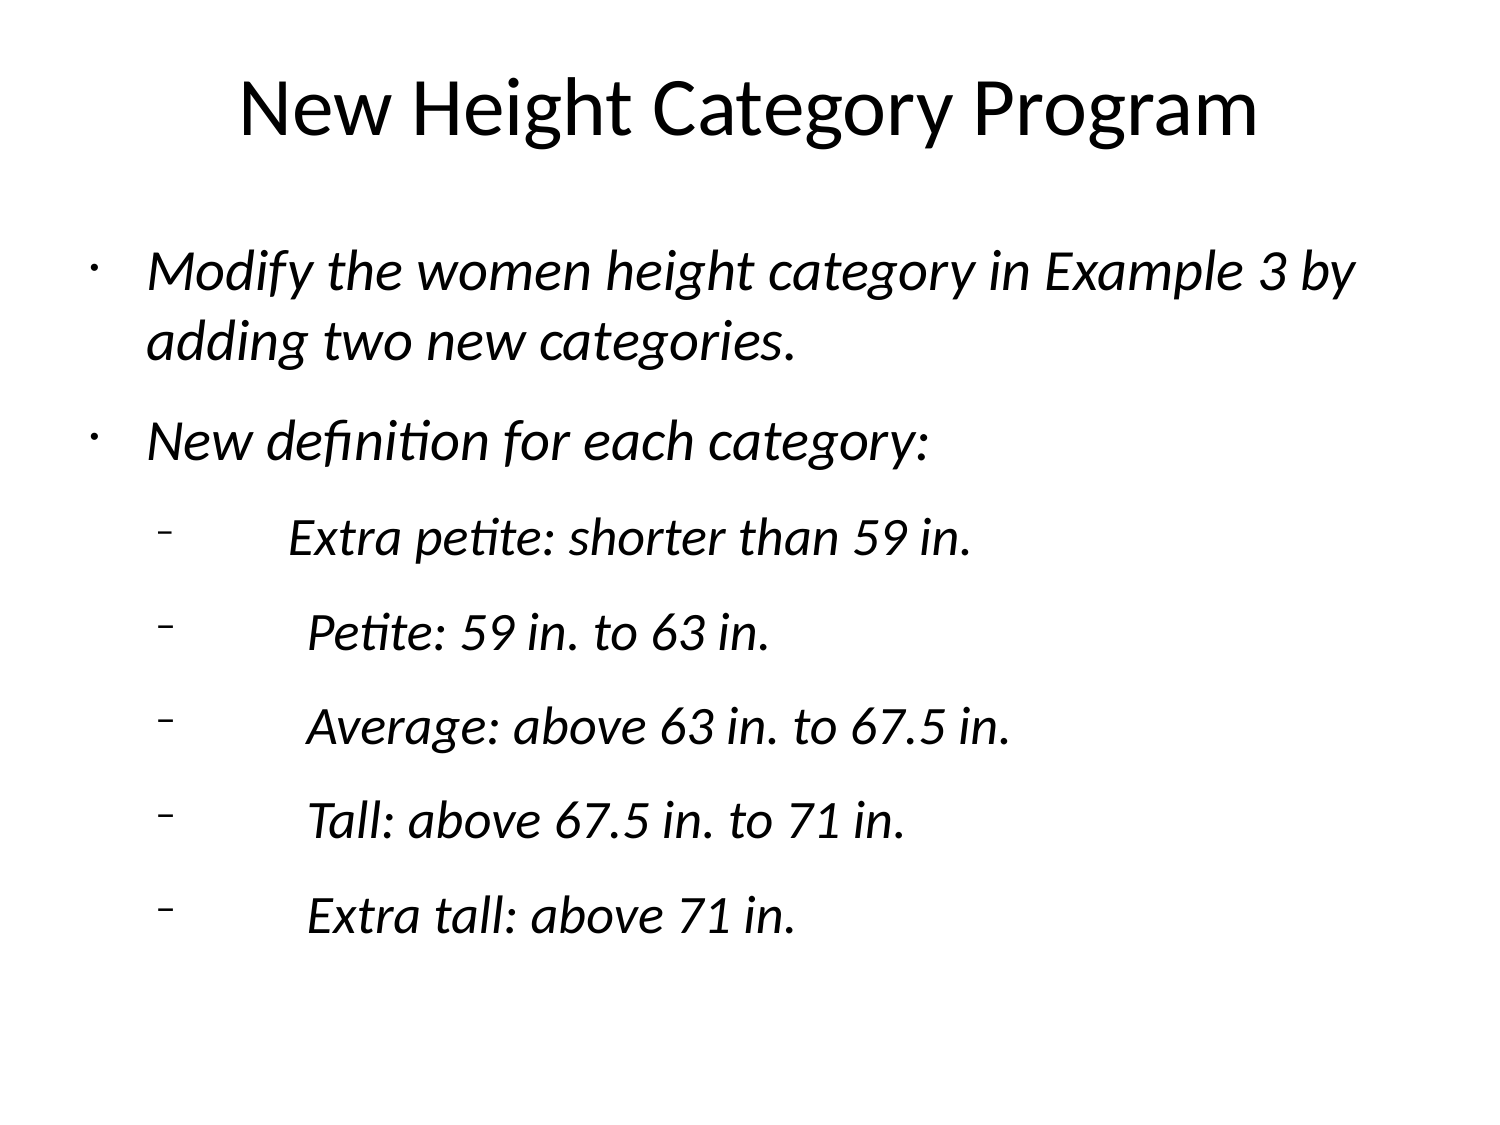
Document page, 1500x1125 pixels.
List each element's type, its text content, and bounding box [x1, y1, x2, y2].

title New Height Category Program [75, 45, 1425, 224]
list Modify the women height category in Example 3 by adding two new categories. New definition for each category: Extra petite: shorter than 59 in. Petite: 59 in. to 63 in. Average: above 63 in. to 67.5 in. Tall: above 67.5 in. to 71 in. Extra tall: above 71 in. [75, 224, 1450, 968]
